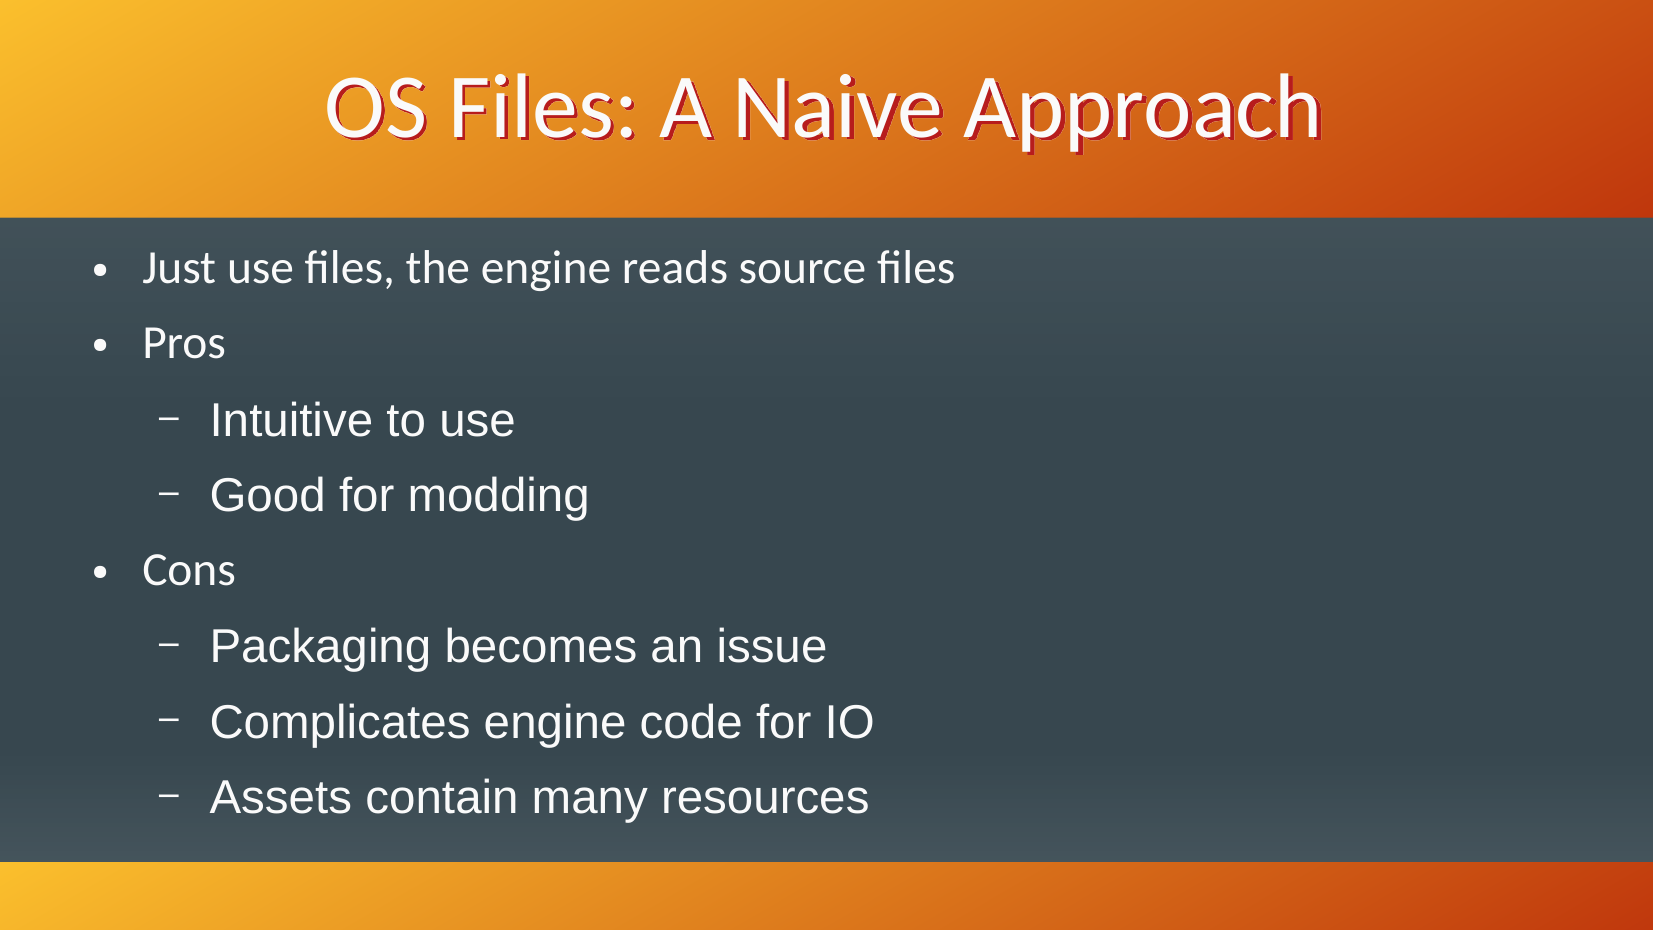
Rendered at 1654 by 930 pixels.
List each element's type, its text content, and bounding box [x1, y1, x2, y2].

title OS Files: A Naive Approach [74, 37, 1575, 193]
list Just use files, the engine reads source files Pros Intuitive to use Good for modding Cons Packaging becomes an issue Complicates engine code for IO Assets contain many resources [74, 247, 1575, 825]
